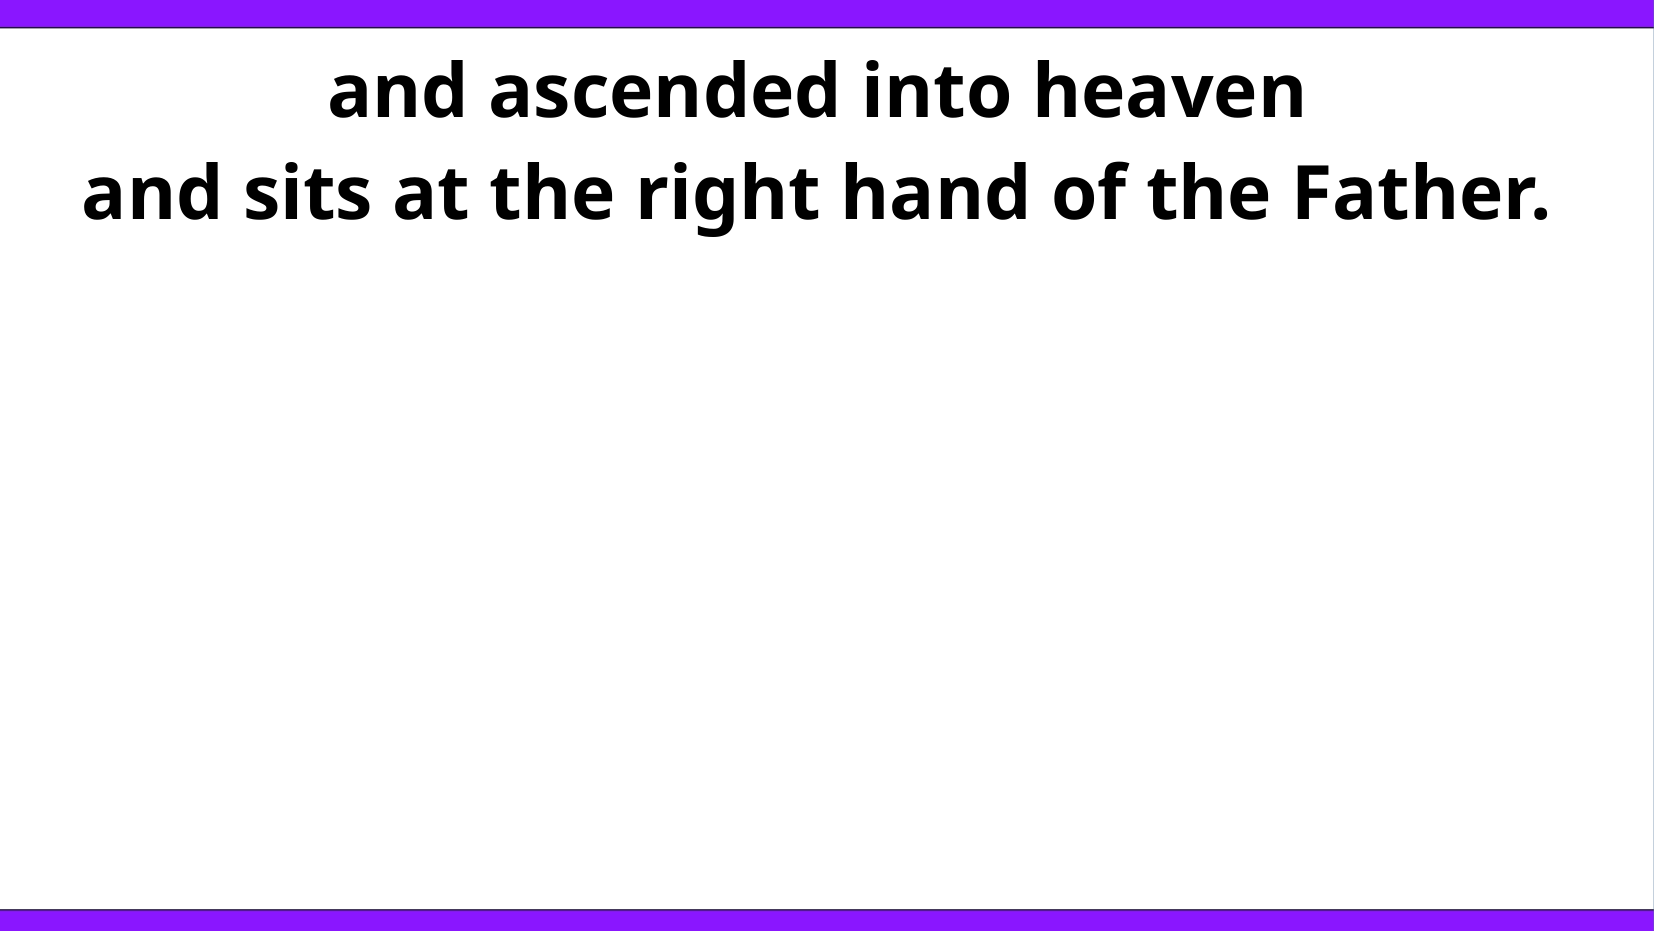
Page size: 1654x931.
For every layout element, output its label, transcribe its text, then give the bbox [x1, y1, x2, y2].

text_box and ascended into heaven and sits at the right hand of the Father. [60, 30, 1576, 286]
picture [0, 0, 1654, 931]
